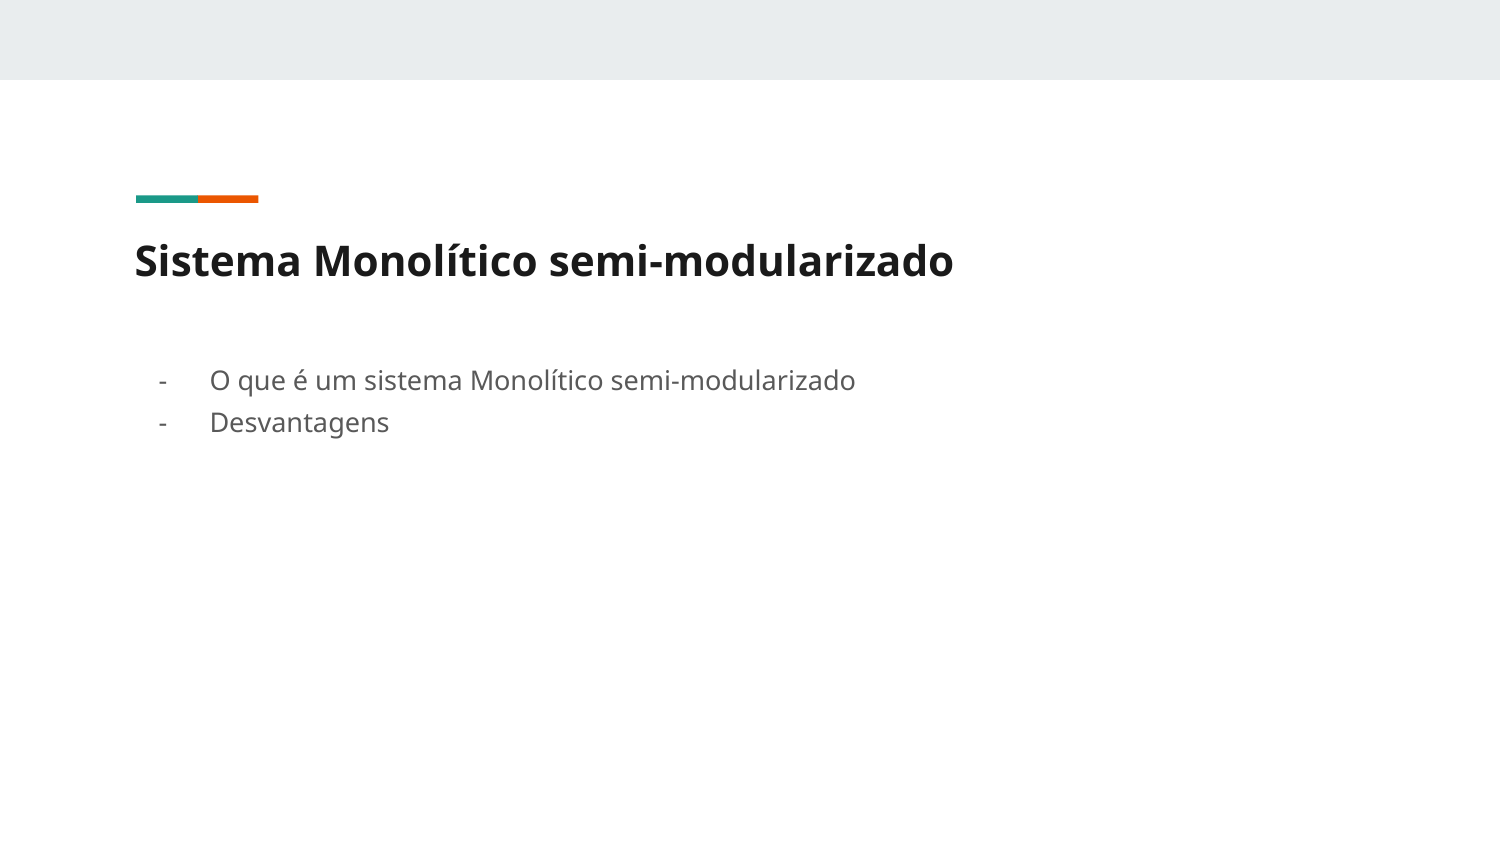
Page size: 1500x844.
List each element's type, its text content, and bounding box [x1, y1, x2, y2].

list O que é um sistema Monolítico semi-modularizado Desvantagens [119, 341, 1381, 712]
title Sistema Monolítico semi-modularizado [119, 216, 1381, 305]
